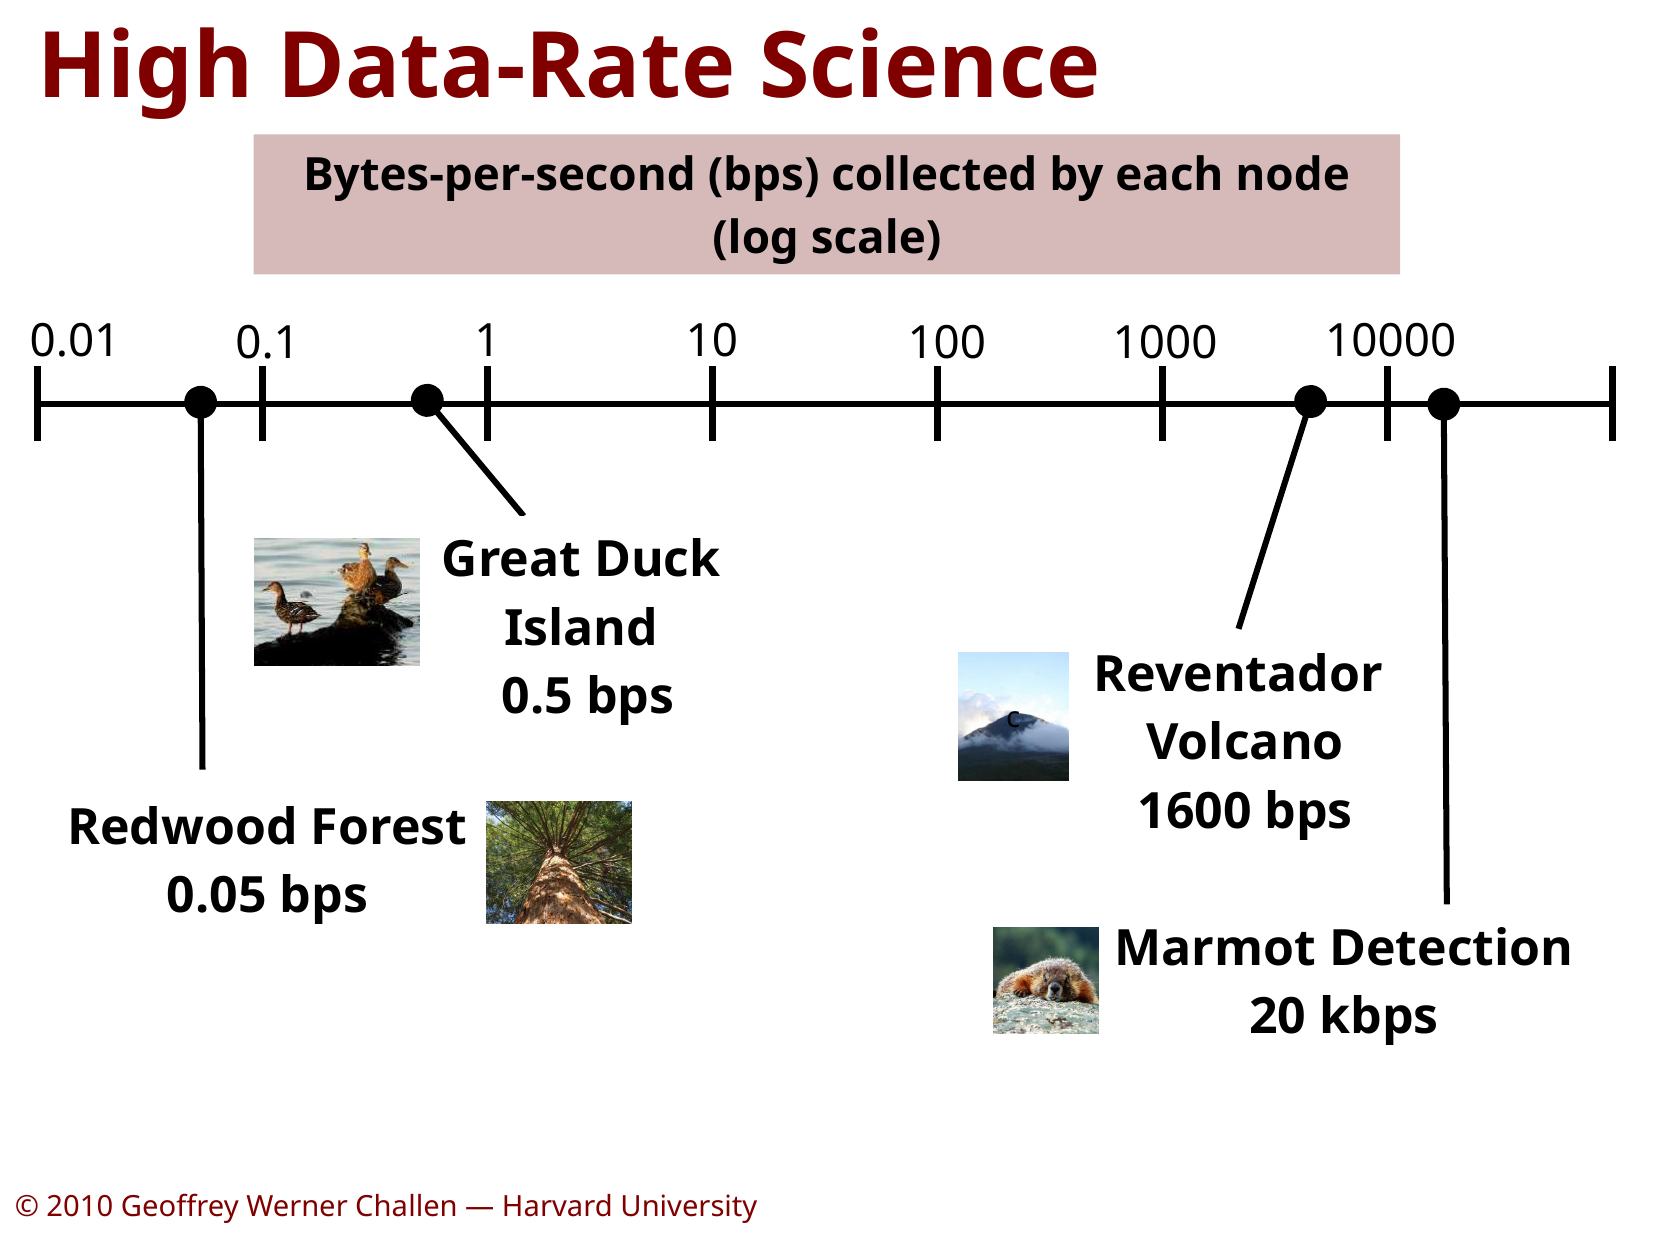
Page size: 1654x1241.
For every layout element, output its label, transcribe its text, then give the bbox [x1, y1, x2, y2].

title High Data-Rate Science [37, 8, 1613, 117]
text_box 1 [450, 300, 526, 369]
text_box 1000 [1090, 301, 1241, 371]
text_box 10000 [1297, 300, 1485, 369]
text_box Bytes-per-second (bps) collected by each node (log scale) [253, 135, 1401, 274]
text_box 0.01 [0, 300, 151, 371]
text_box Great Duck Island 0.5 bps [275, 516, 901, 708]
text_box 0.1 [211, 301, 324, 371]
picture [254, 538, 420, 666]
text_box 10 [655, 300, 769, 369]
picture [993, 927, 1099, 1034]
text_box Reventador Volcano 1600 bps [1053, 630, 1438, 822]
picture [958, 652, 1069, 781]
text_box Redwood Forest 0.05 bps [36, 783, 498, 916]
text_box 100 [878, 301, 1015, 371]
text_box Marmot Detection 20 kbps [1061, 904, 1627, 1037]
picture [486, 801, 632, 924]
